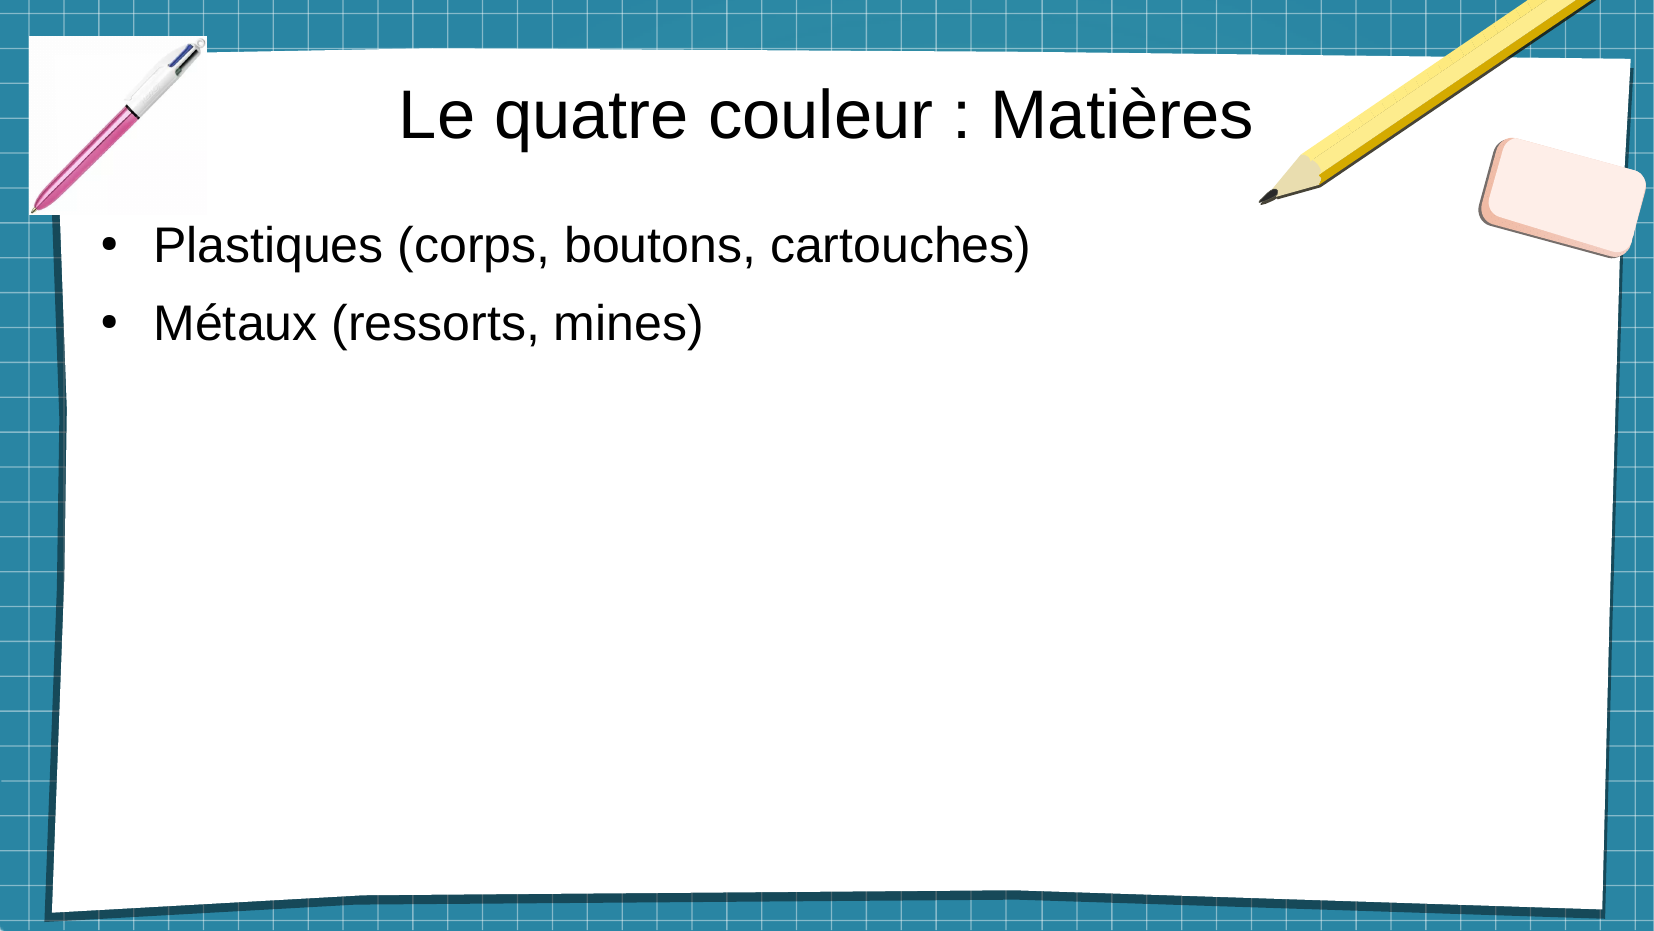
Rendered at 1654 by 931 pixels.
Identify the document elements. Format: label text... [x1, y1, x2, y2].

title Le quatre couleur : Matières [207, 37, 1571, 193]
list Plastiques (corps, boutons, cartouches) Métaux (ressorts, mines) [82, 217, 1571, 758]
picture [29, 36, 207, 215]
